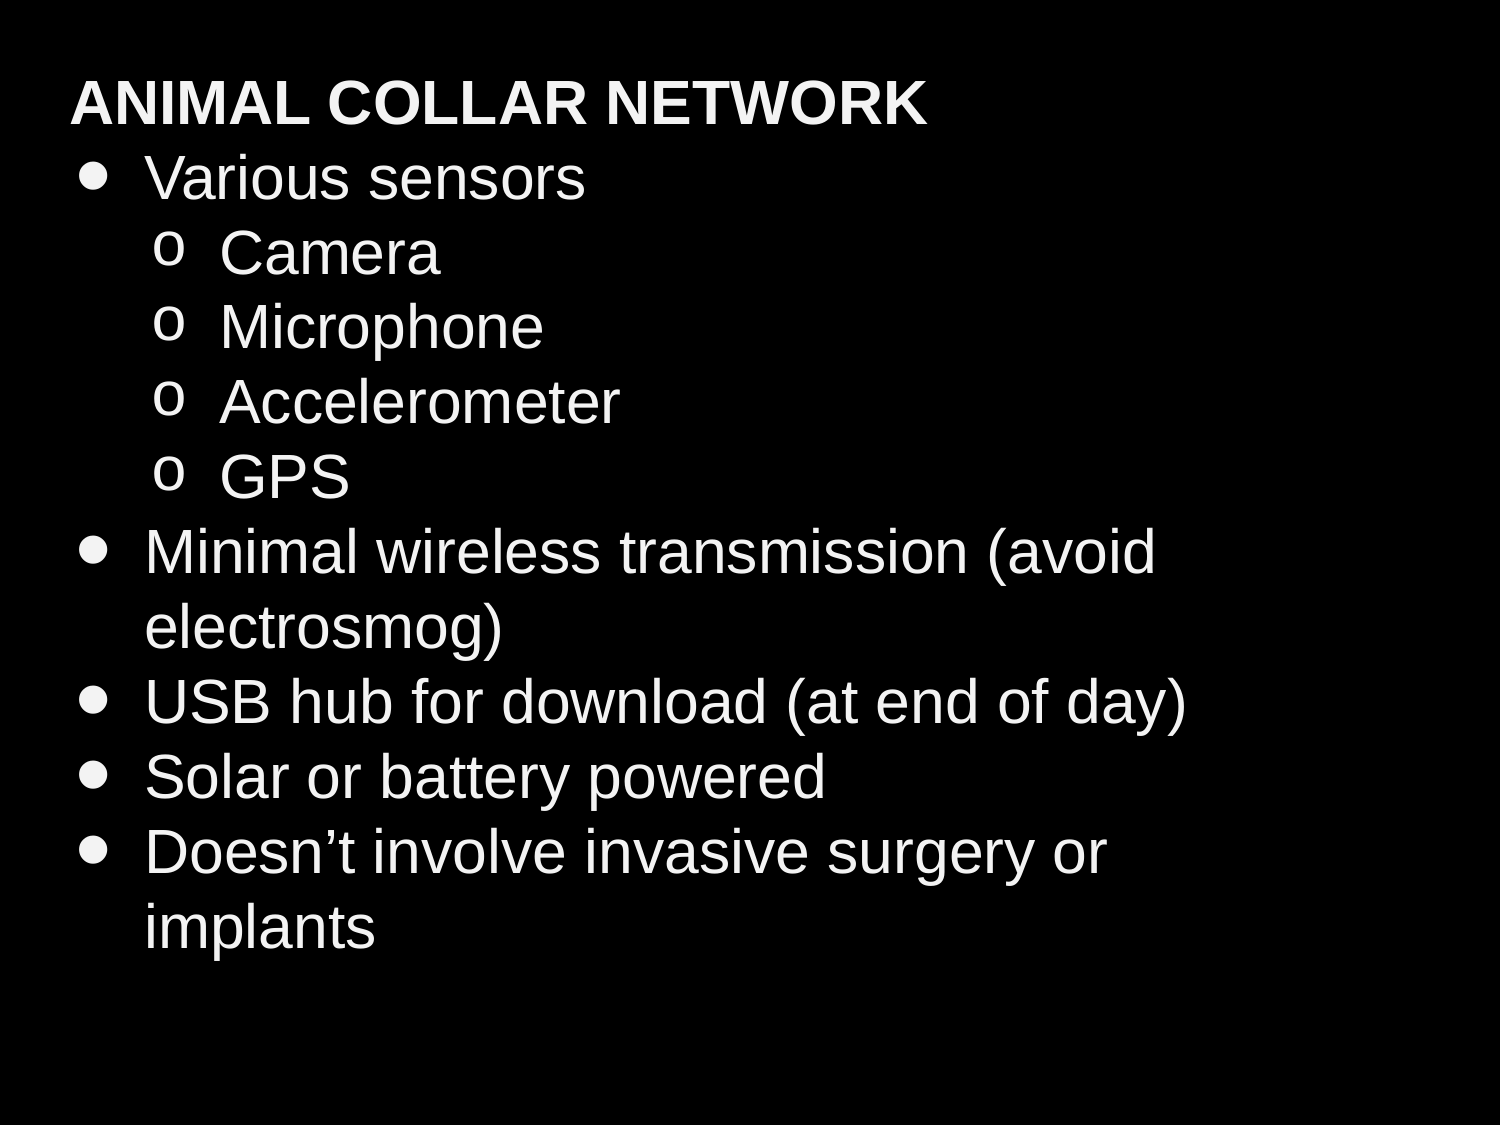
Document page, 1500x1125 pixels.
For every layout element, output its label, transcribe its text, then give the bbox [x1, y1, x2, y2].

text_box ANIMAL COLLAR NETWORK Various sensors Camera Microphone Accelerometer GPS Minimal wireless transmission (avoid electrosmog) USB hub for download (at end of day) Solar or battery powered Doesn’t involve invasive surgery or implants [54, 46, 1278, 467]
